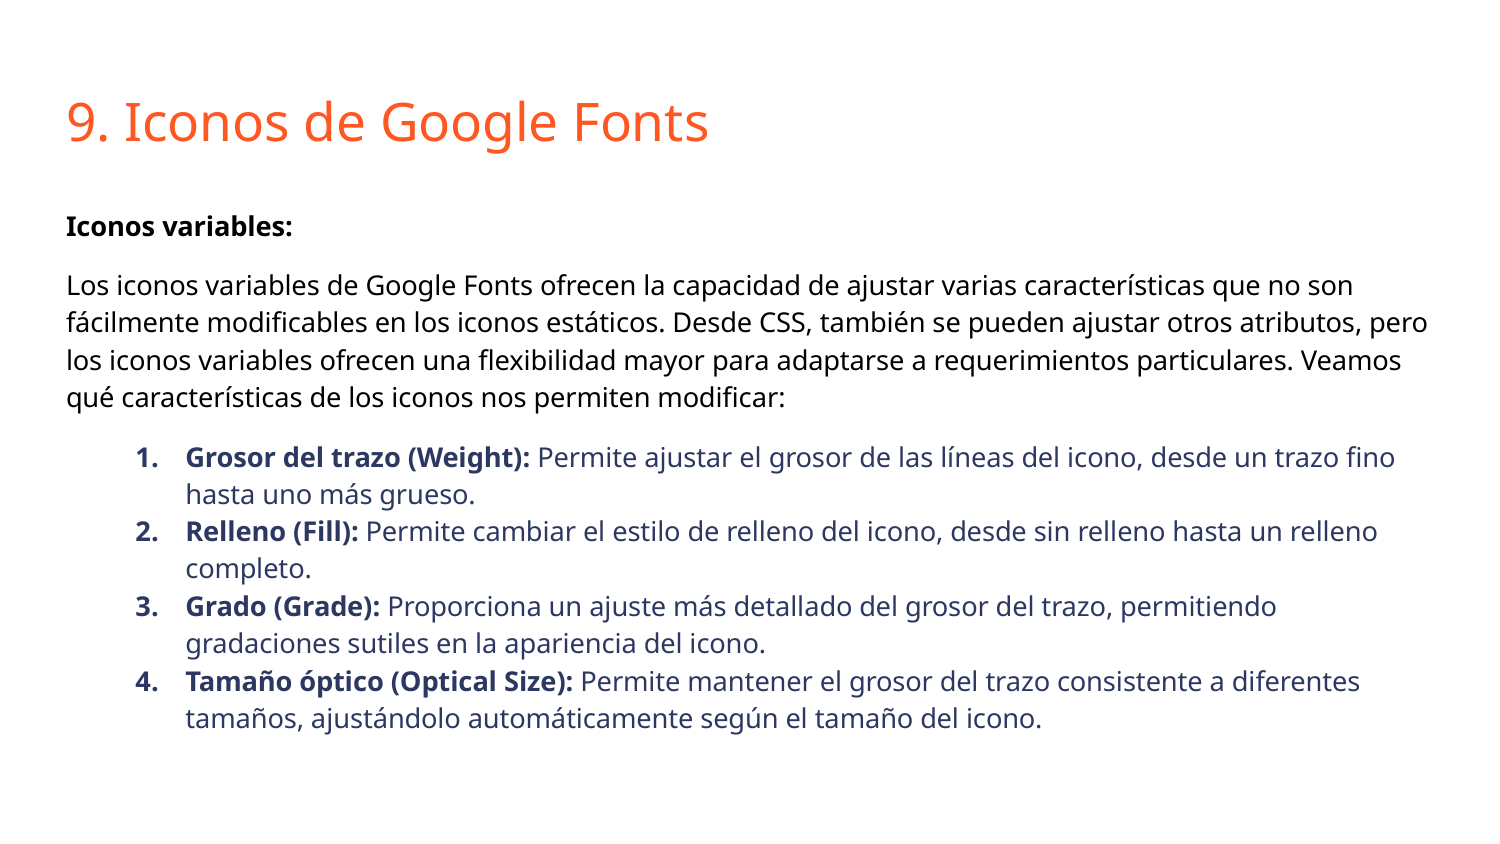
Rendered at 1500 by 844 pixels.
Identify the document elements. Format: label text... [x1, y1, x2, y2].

list Iconos variables: Los iconos variables de Google Fonts ofrecen la capacidad de ajustar varias características que no son fácilmente modificables en los iconos estáticos. Desde CSS, también se pueden ajustar otros atributos, pero los iconos variables ofrecen una flexibilidad mayor para adaptarse a requerimientos particulares. Veamos qué características de los iconos nos permiten modificar: Grosor del trazo (Weight): Permite ajustar el grosor de las líneas del icono, desde un trazo fino hasta uno más grueso. Relleno (Fill): Permite cambiar el estilo de relleno del icono, desde sin relleno hasta un relleno completo. Grado (Grade): Proporciona un ajuste más detallado del grosor del trazo, permitiendo gradaciones sutiles en la apariencia del icono. Tamaño óptico (Optical Size): Permite mantener el grosor del trazo consistente a diferentes tamaños, ajustándolo automáticamente según el tamaño del icono. [51, 189, 1449, 750]
title 9. Iconos de Google Fonts [51, 72, 1449, 167]
